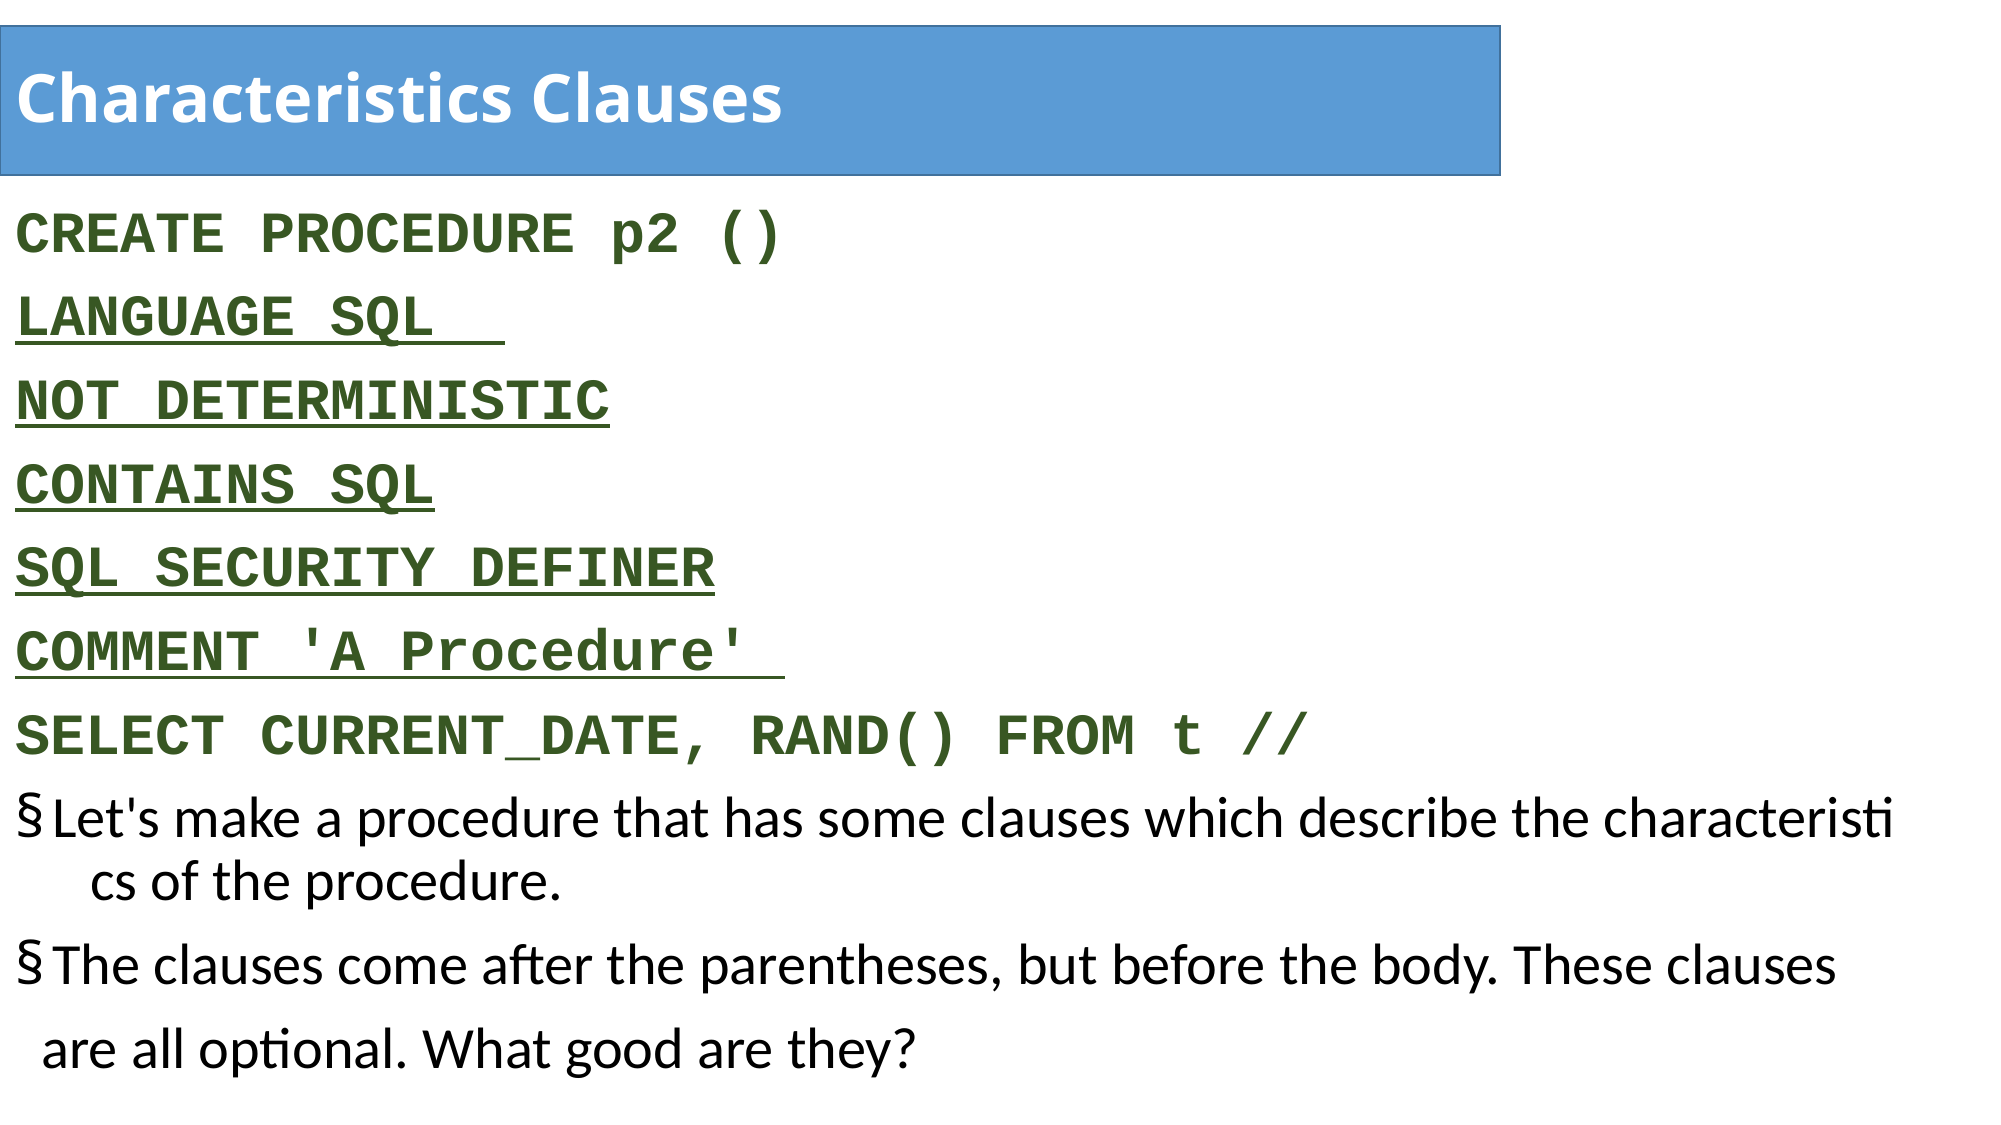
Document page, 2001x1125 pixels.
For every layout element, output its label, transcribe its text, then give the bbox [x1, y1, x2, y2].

subtitle CREATE PROCEDURE p2 () LANGUAGE SQL NOT DETERMINISTIC CONTAINS SQL SQL SECURITY DEFINER COMMENT 'A Procedure' SELECT CURRENT_DATE, RAND() FROM t // Let's make a procedure that has some clauses which describe the characteristics of the procedure. The clauses come after the parentheses, but before the body. These clauses are all optional. What good are they? [0, 194, 1933, 1096]
title Characteristics Clauses [0, 26, 1501, 176]
